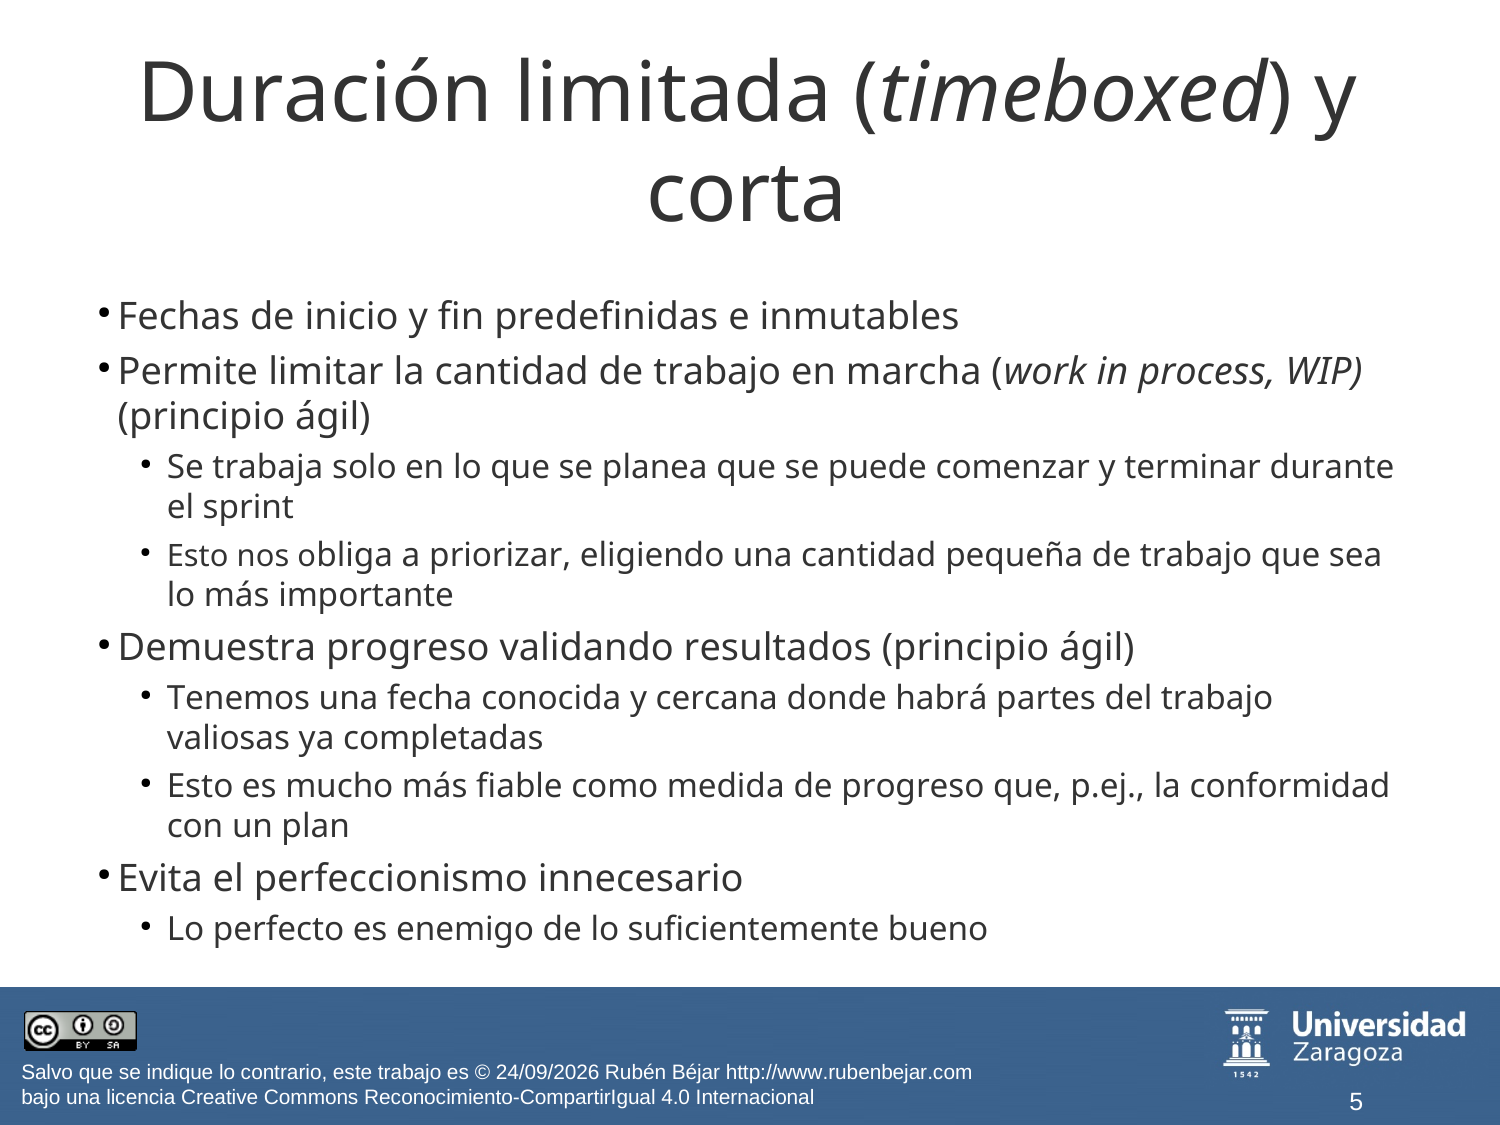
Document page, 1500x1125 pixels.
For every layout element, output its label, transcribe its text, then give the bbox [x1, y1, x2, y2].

picture [0, 987, 1500, 1125]
list Fechas de inicio y fin predefinidas e inmutables Permite limitar la cantidad de trabajo en marcha (work in process, WIP) (principio ágil) Se trabaja solo en lo que se planea que se puede comenzar y terminar durante el sprint Esto nos obliga a priorizar, eligiendo una cantidad pequeña de trabajo que sea lo más importante Demuestra progreso validando resultados (principio ágil) Tenemos una fecha conocida y cercana donde habrá partes del trabajo valiosas ya completadas Esto es mucho más fiable como medida de progreso que, p.ej., la conformidad con un plan Evita el perfeccionismo innecesario Lo perfecto es enemigo de lo suficientemente bueno [82, 283, 1418, 957]
title Duración limitada (timeboxed) y corta [74, 20, 1420, 257]
